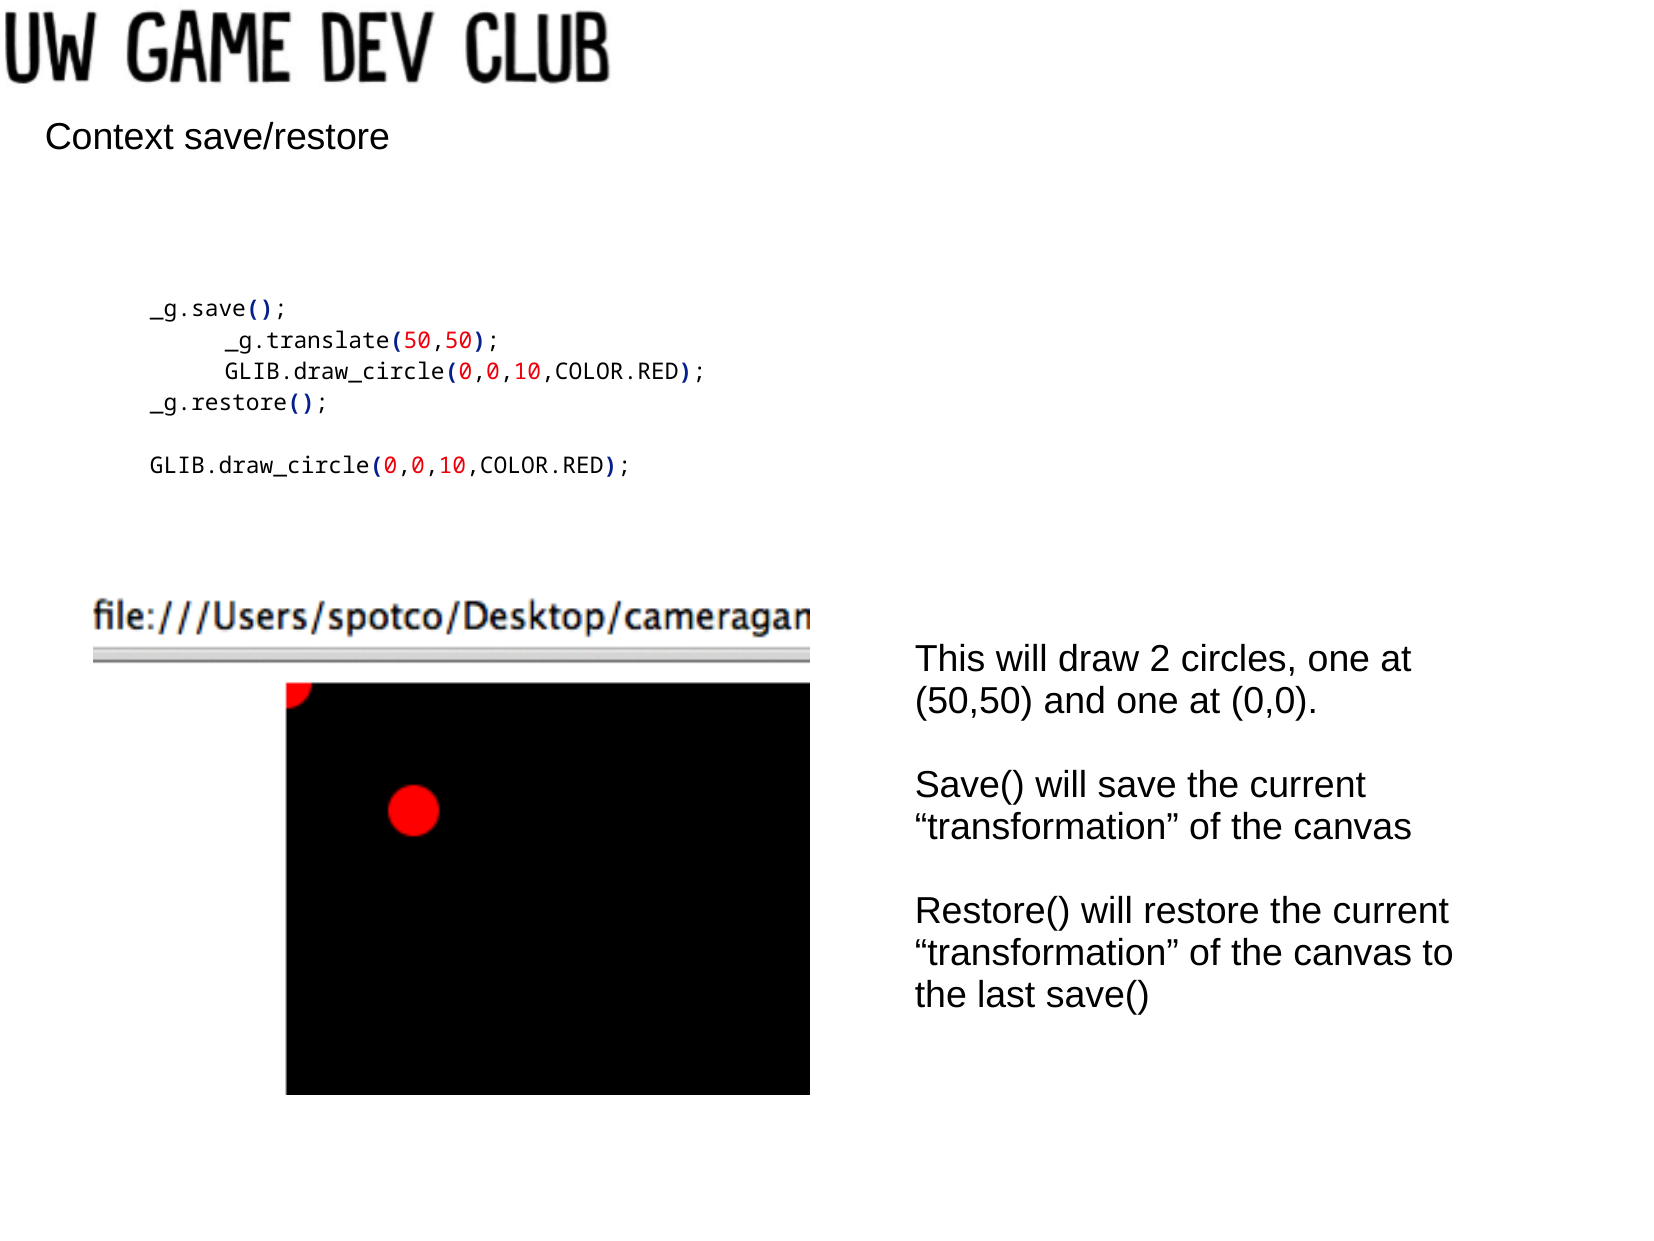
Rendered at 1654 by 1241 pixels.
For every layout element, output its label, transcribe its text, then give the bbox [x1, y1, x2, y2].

text_box Context save/restore [30, 108, 916, 166]
picture [93, 584, 811, 1096]
text_box This will draw 2 circles, one at (50,50) and one at (0,0). Save() will save the current “transformation” of the canvas Restore() will restore the current “transformation” of the canvas to the last save() [900, 630, 1531, 1023]
text_box _g.save(); _g.translate(50,50); GLIB.draw_circle(0,0,10,COLOR.RED); _g.restore(); GLIB.draw_circle(0,0,10,COLOR.RED); [135, 285, 1291, 473]
picture [1, 0, 617, 90]
